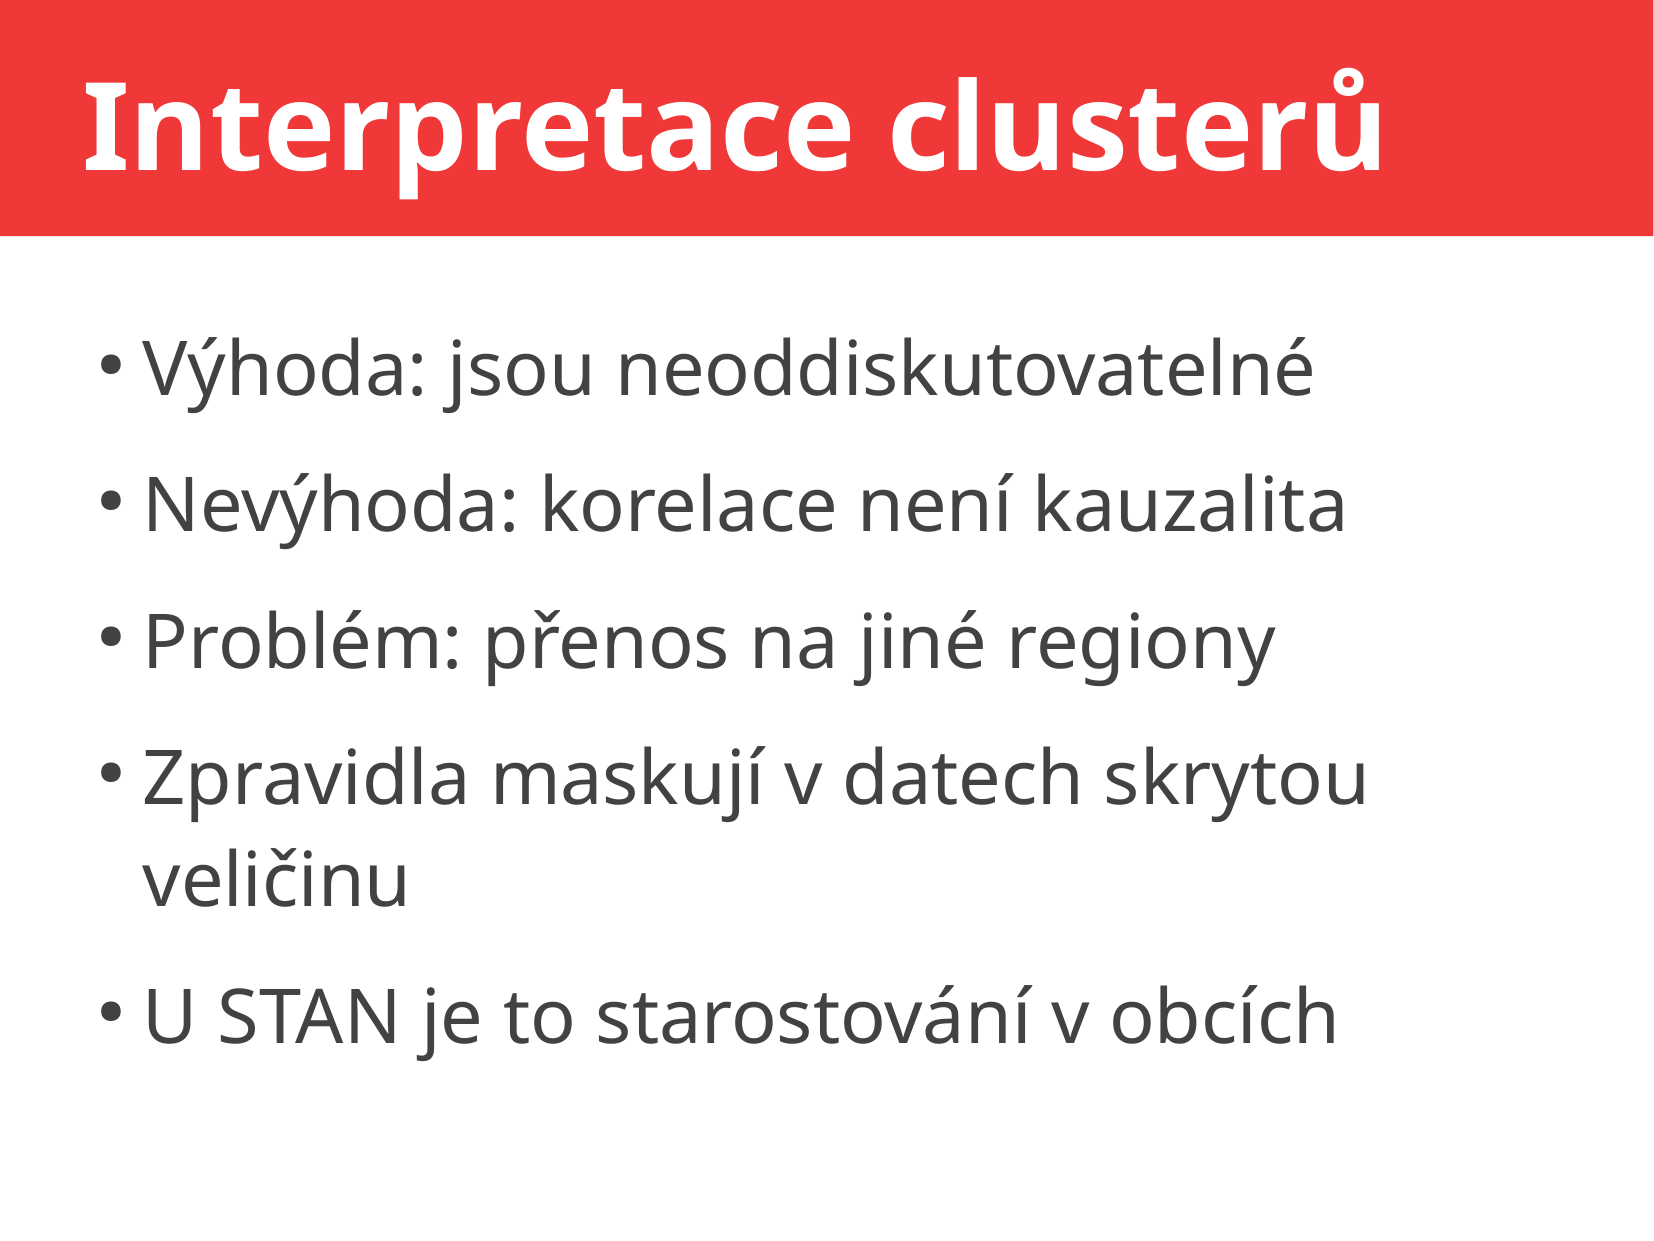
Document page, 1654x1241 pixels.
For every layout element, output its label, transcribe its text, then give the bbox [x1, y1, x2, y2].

list Výhoda: jsou neoddiskutovatelné Nevýhoda: korelace není kauzalita Problém: přenos na jiné regiony Zpravidla maskují v datech skrytou veličinu U STAN je to starostování v obcích [82, 314, 1563, 1080]
title Interpretace clusterů [82, 19, 1571, 227]
